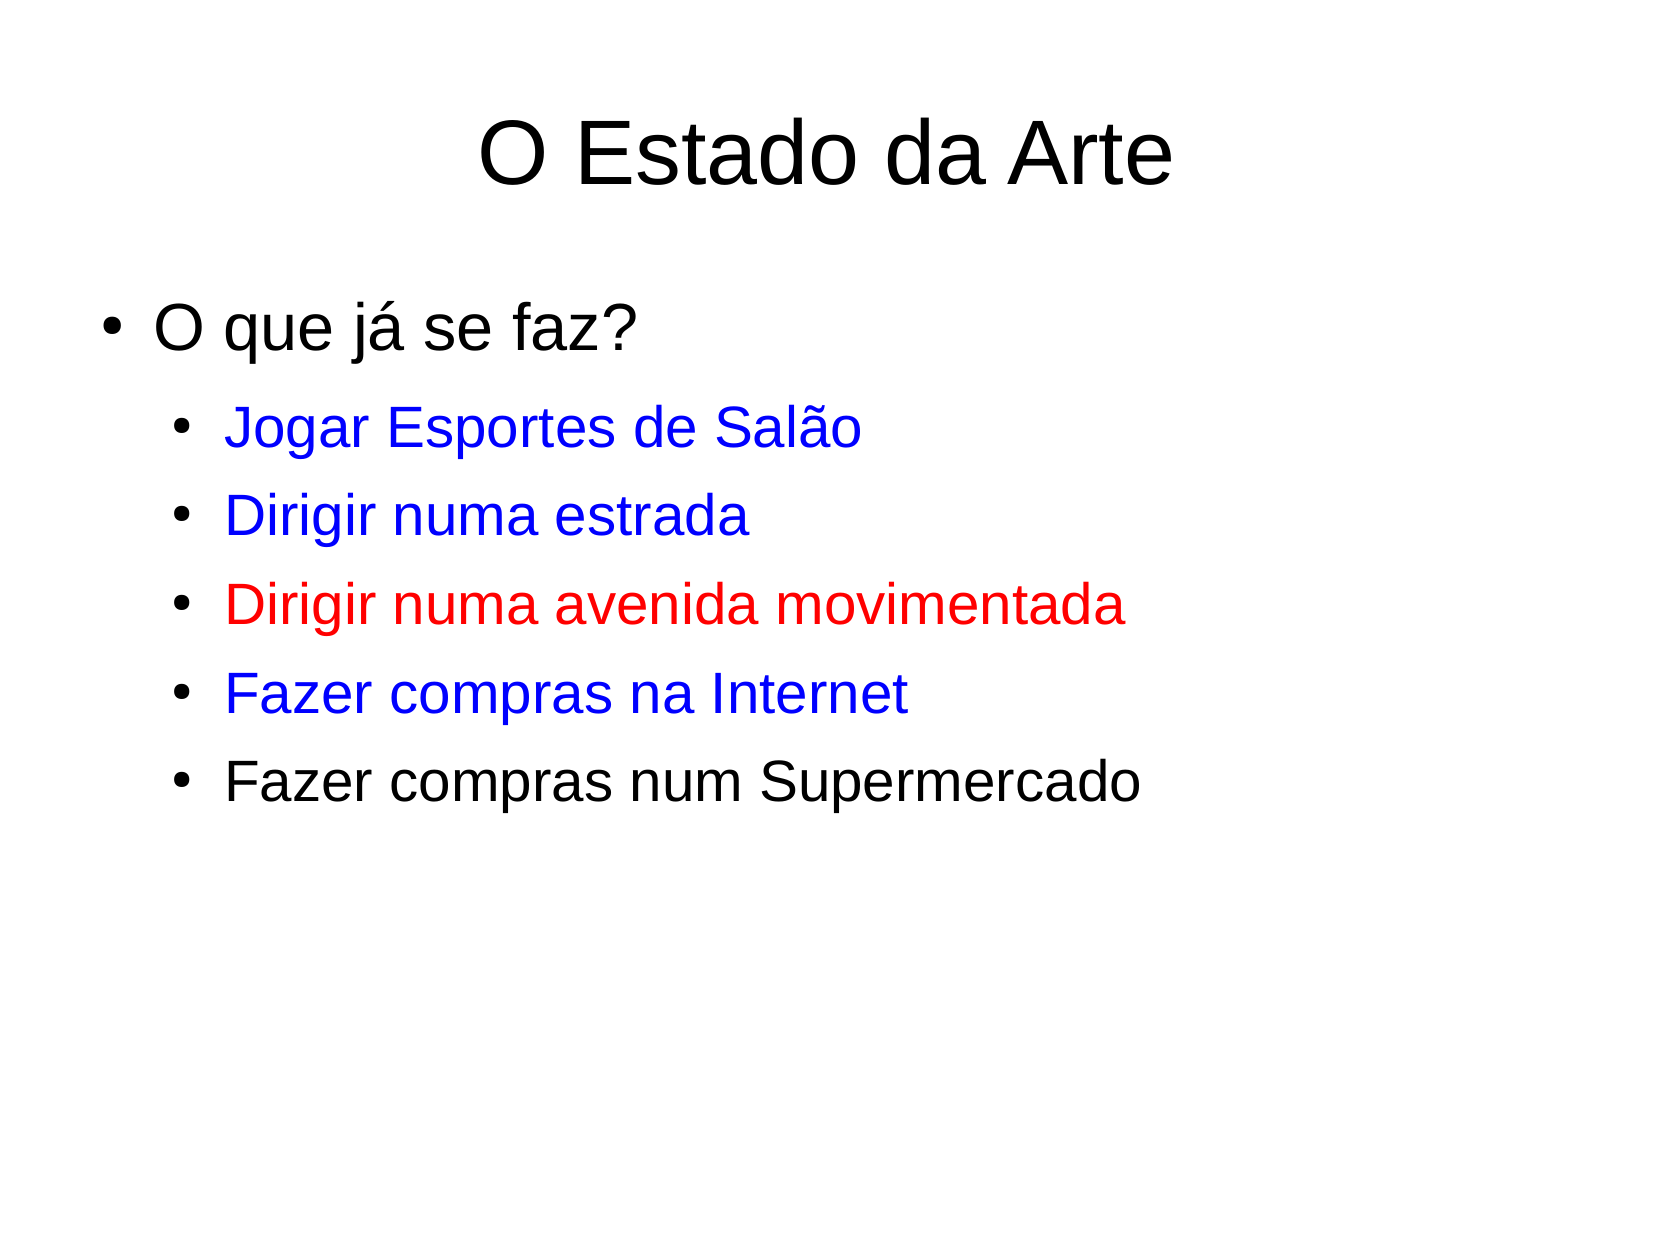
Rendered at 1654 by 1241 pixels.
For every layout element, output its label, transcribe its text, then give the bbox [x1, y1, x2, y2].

title O Estado da Arte [82, 49, 1571, 257]
list O que já se faz? Jogar Esportes de Salão Dirigir numa estrada Dirigir numa avenida movimentada Fazer compras na Internet Fazer compras num Supermercado [82, 290, 1571, 1109]
